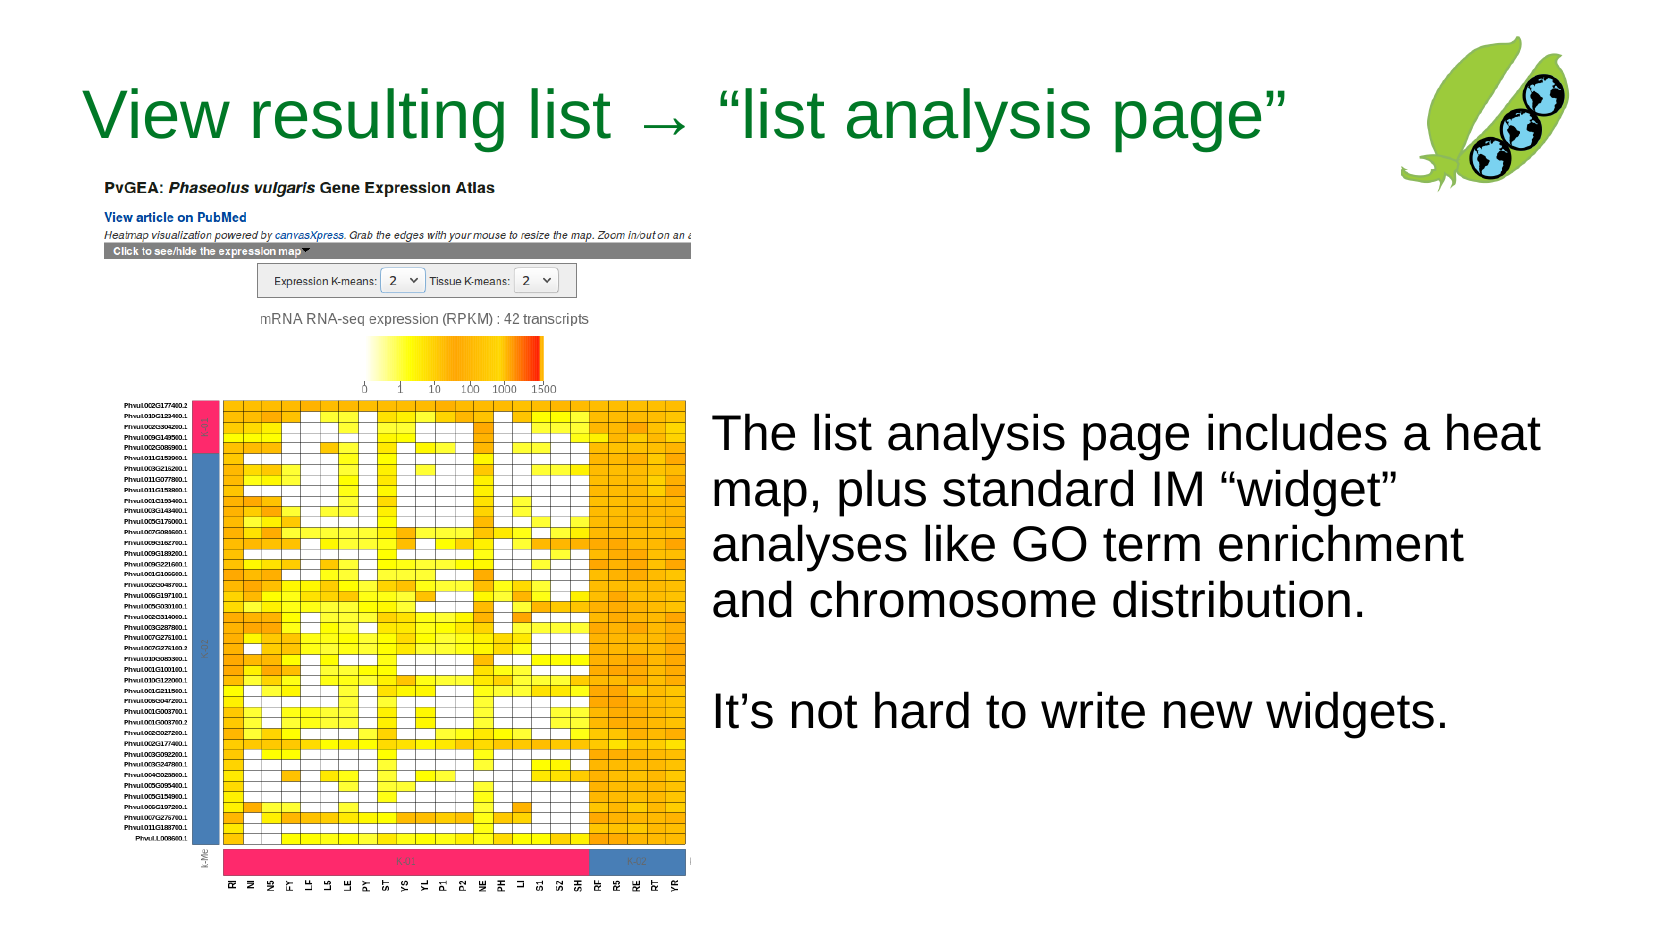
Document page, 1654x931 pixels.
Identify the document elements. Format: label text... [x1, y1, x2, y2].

text_box The list analysis page includes a heat map, plus standard IM “widget” analyses like GO term enrichment and chromosome distribution. It’s not hard to write new widgets. [696, 397, 1558, 747]
picture [93, 176, 691, 899]
title View resulting list → “list analysis page” [82, 37, 1571, 193]
